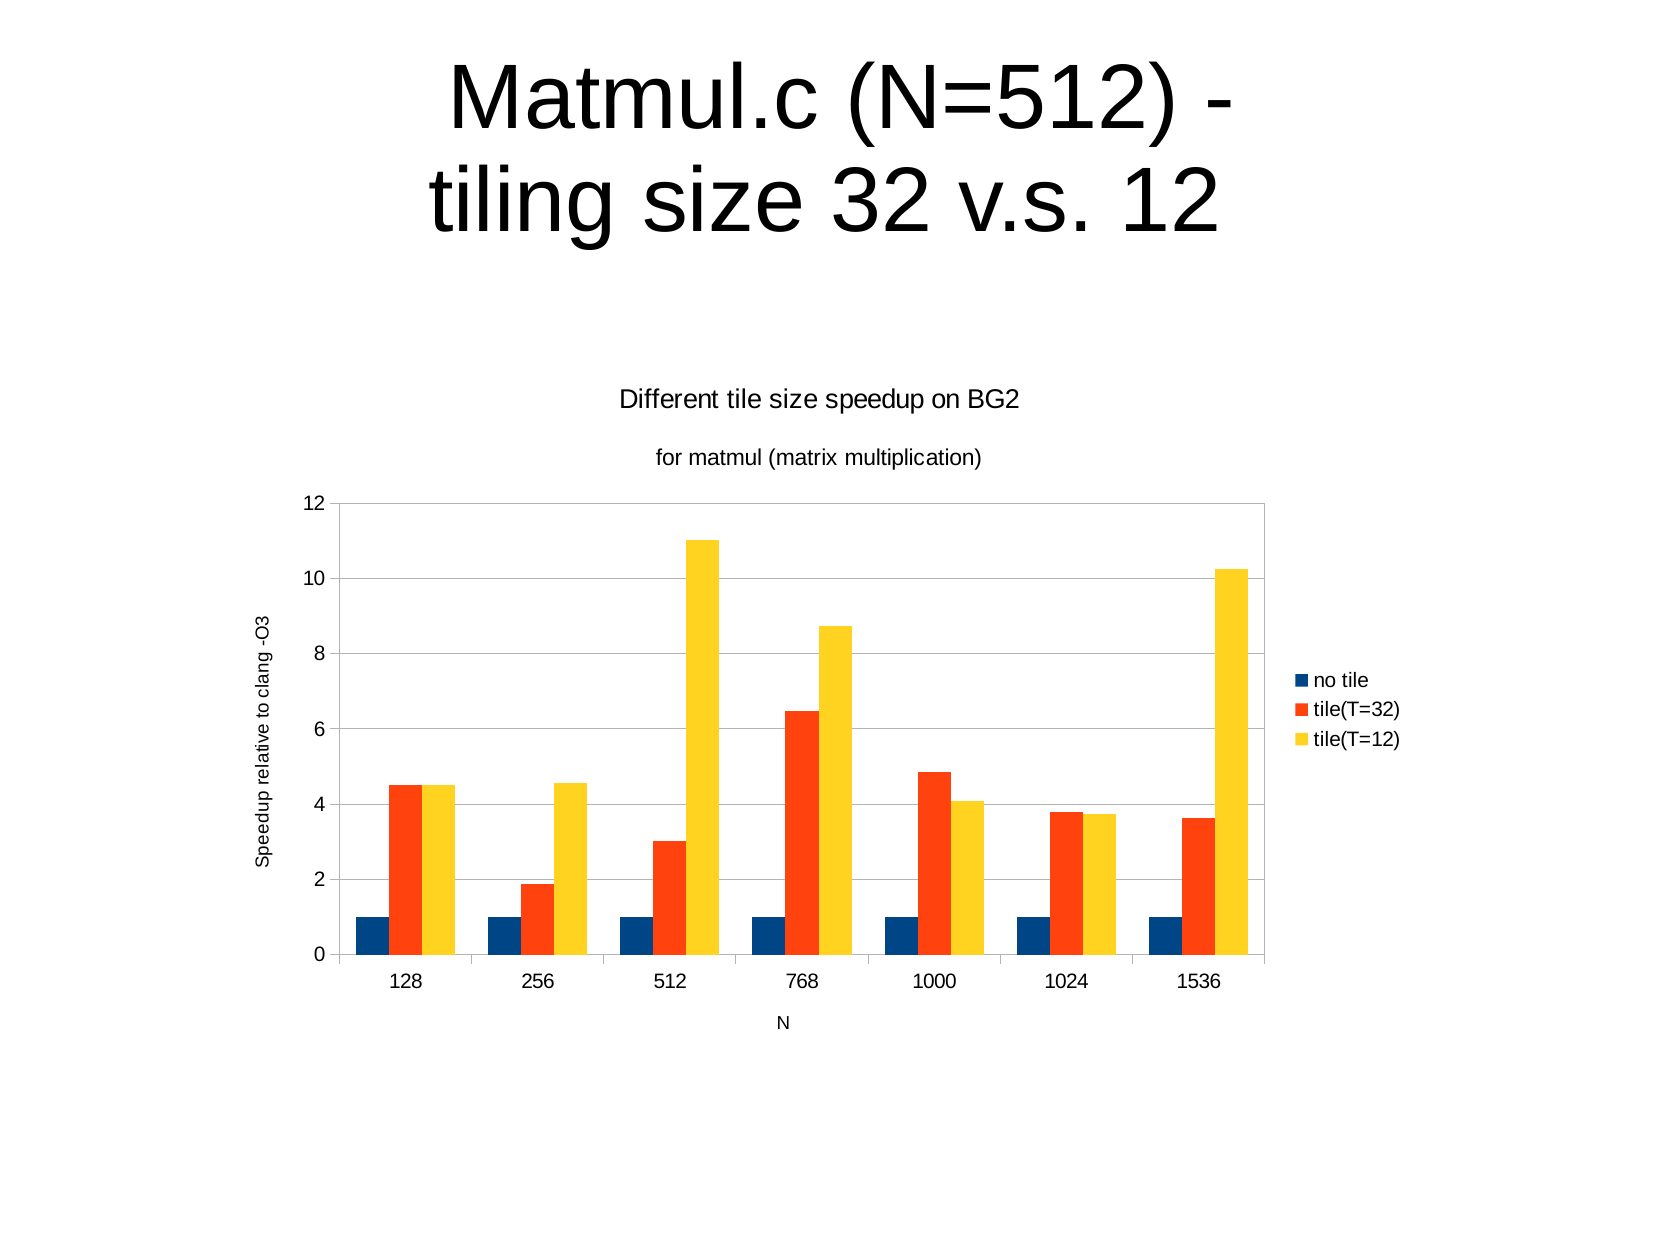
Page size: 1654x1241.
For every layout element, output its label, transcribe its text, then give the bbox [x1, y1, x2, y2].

title Matmul.c (N=512) - tiling size 32 v.s. 12 [81, 45, 1570, 253]
chart [219, 354, 1420, 1066]
